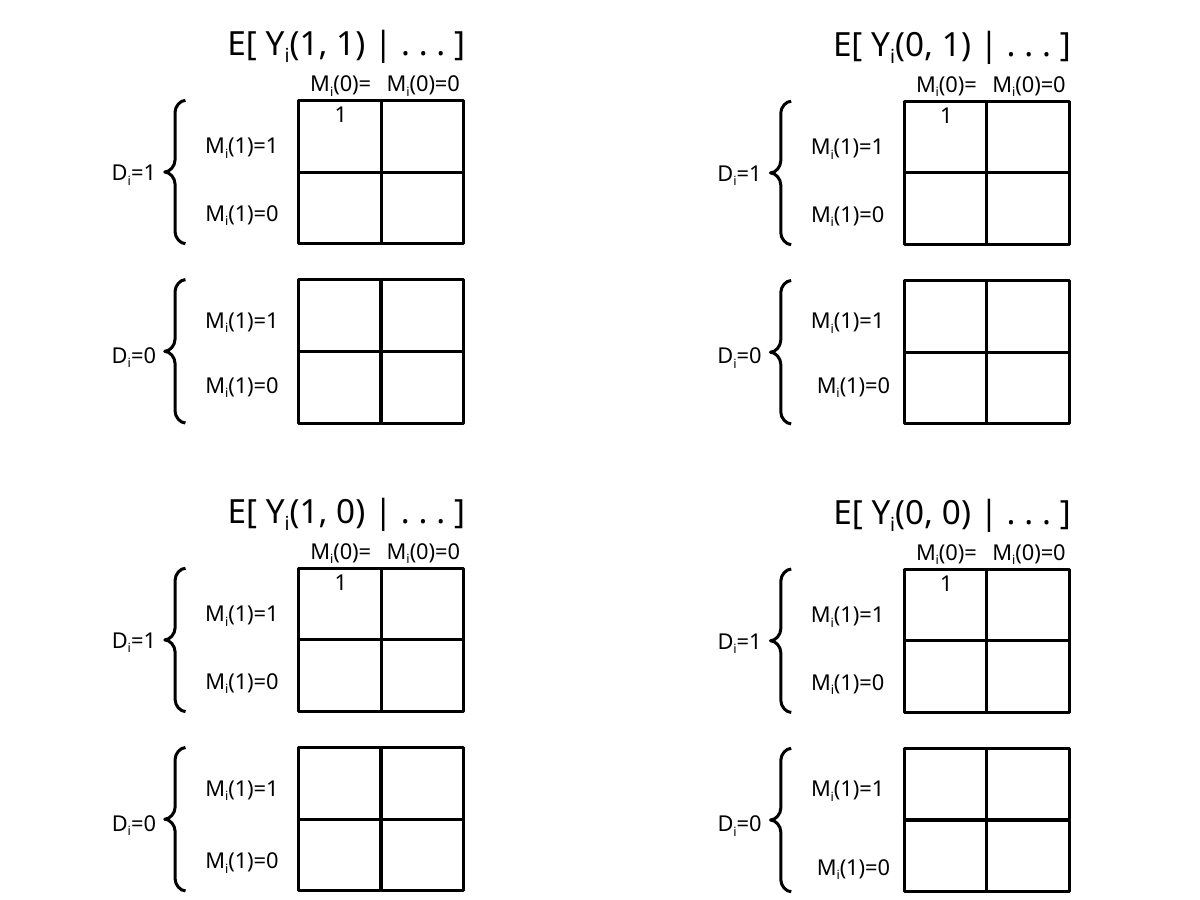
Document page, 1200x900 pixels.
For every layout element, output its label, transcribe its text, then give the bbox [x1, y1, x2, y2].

text_box Mi(1)=1 [791, 124, 904, 191]
text_box Di=1 [698, 618, 779, 695]
text_box Mi(1)=0 [791, 659, 905, 756]
text_box Mi(1)=0 [185, 190, 299, 288]
text_box Mi(1)=1 [186, 765, 298, 838]
text_box Mi(1)=1 [186, 591, 298, 658]
text_box Mi(0)=0 [972, 72, 1087, 159]
text_box Mi(1)=1 [791, 592, 904, 659]
text_box Di=1 [92, 149, 173, 227]
text_box Mi(1)=1 [186, 297, 298, 362]
text_box Mi(1)=1 [791, 766, 904, 863]
text_box Mi(0)=1 [897, 539, 972, 627]
text_box Di=0 [92, 332, 173, 406]
text_box Mi(1)=1 [791, 298, 904, 395]
text_box E[ Yi(0, 0) | . . . ] [772, 481, 1132, 539]
text_box Mi(1)=0 [791, 191, 905, 289]
text_box Di=1 [698, 150, 779, 228]
text_box Mi(0)=0 [366, 71, 481, 158]
text_box Di=0 [92, 800, 173, 874]
text_box E[ Yi(0, 1) | . . . ] [772, 13, 1132, 72]
text_box E[ Yi(1, 1) | . . . ] [166, 13, 527, 71]
text_box Mi(0)=0 [972, 539, 1087, 627]
text_box E[ Yi(1, 0) | . . . ] [166, 480, 527, 539]
text_box Mi(1)=0 [185, 362, 299, 460]
text_box Mi(1)=0 [796, 362, 911, 460]
text_box Mi(1)=0 [185, 838, 299, 900]
text_box Di=1 [92, 617, 173, 695]
text_box Mi(0)=1 [897, 72, 972, 159]
text_box Mi(1)=0 [185, 658, 299, 756]
text_box Mi(0)=0 [366, 539, 481, 626]
text_box Mi(0)=1 [292, 539, 366, 626]
text_box Mi(1)=0 [796, 844, 911, 900]
text_box Di=0 [698, 801, 779, 875]
text_box Di=0 [698, 333, 779, 407]
text_box Mi(1)=1 [186, 123, 298, 190]
text_box Mi(0)=1 [292, 71, 366, 158]
